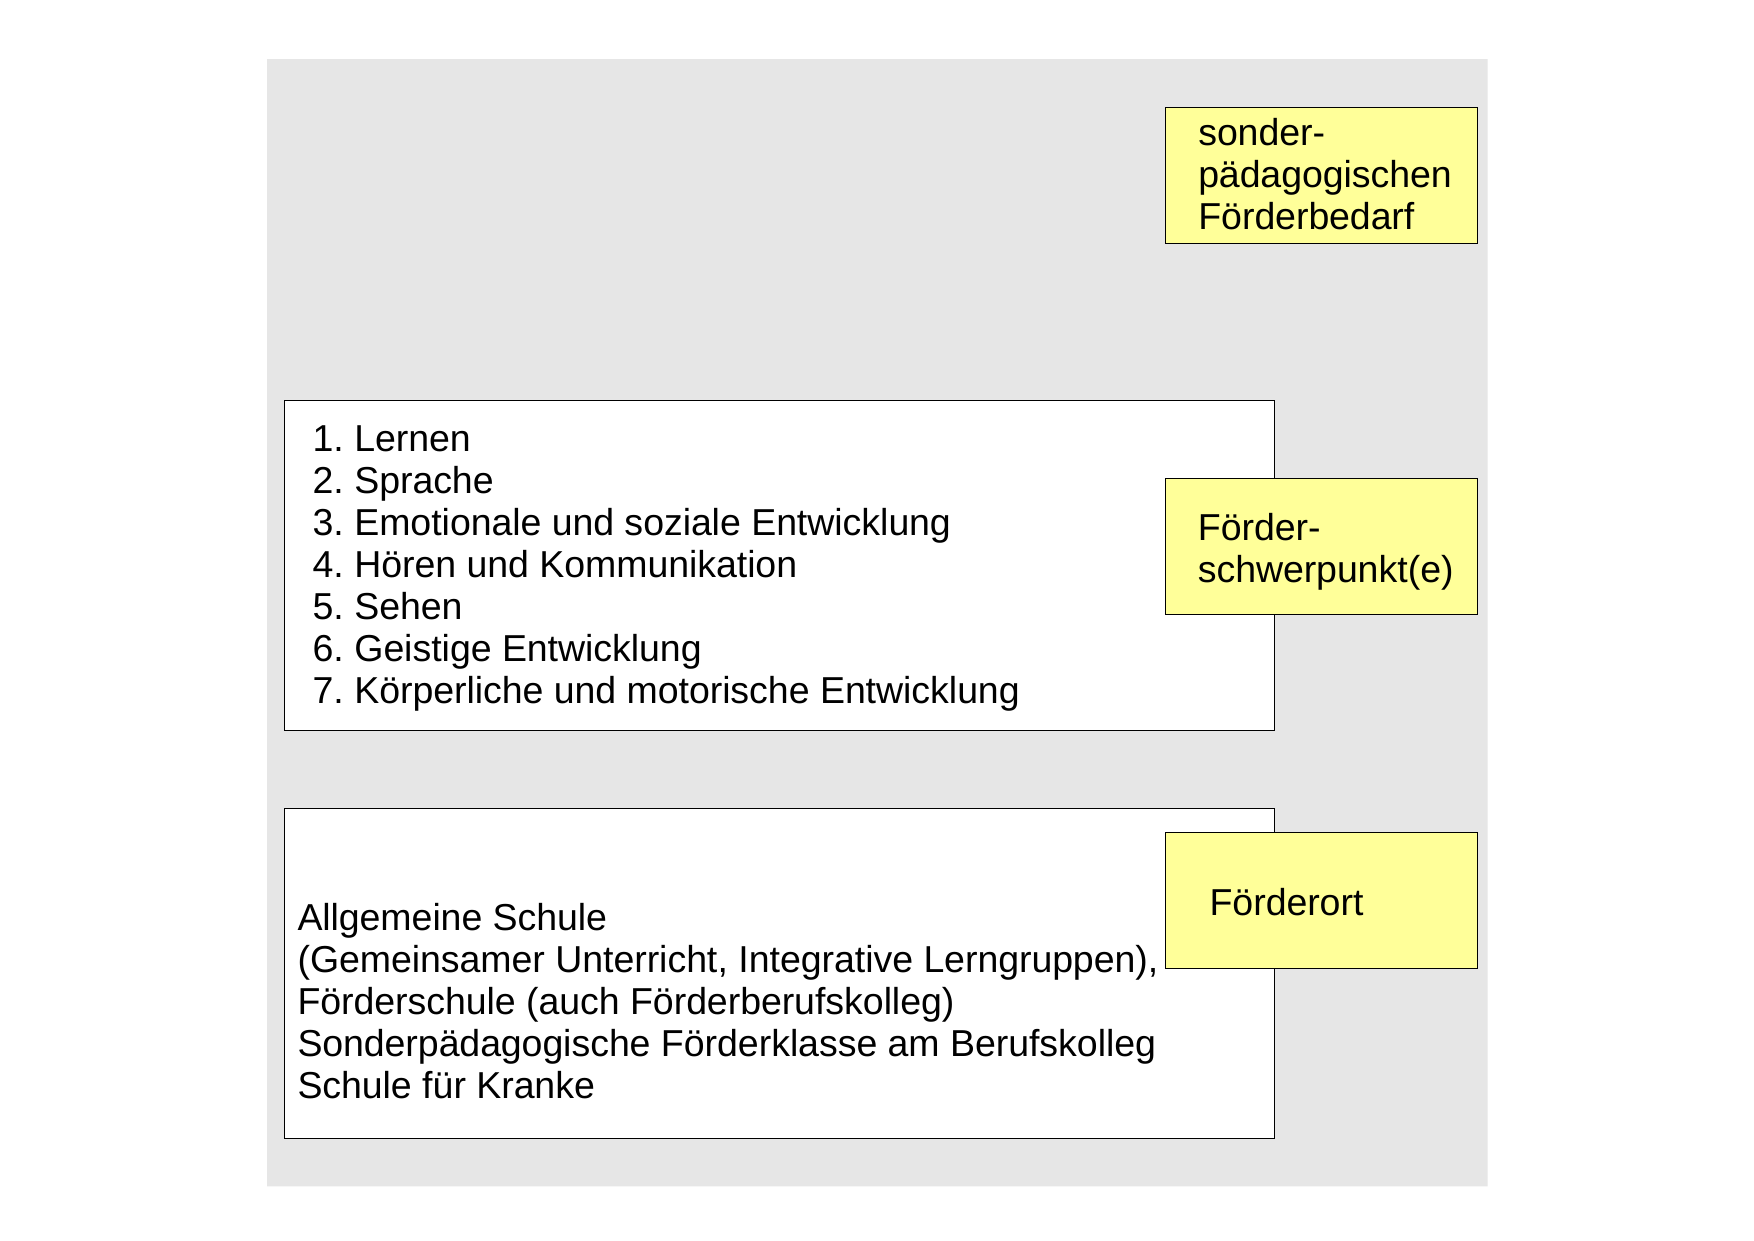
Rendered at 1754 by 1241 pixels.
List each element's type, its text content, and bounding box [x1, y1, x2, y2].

text_box Förderort [1194, 874, 1391, 932]
text_box Allgemeine Schule (Gemeinsamer Unterricht, Integrative Lerngruppen), Förderschule (auch Förderberufskolleg) Sonderpädagogische Förderklasse am Berufskolleg Schule für Kranke [282, 889, 1213, 1123]
text_box 1. Lernen 2. Sprache 3. Emotionale und soziale Entwicklung 4. Hören und Kommunikation 5. Sehen 6. Geistige Entwicklung 7. Körperliche und motorische Entwicklung [297, 410, 1065, 720]
text_box sonder-pädagogischen Förderbedarf [1183, 103, 1474, 245]
text_box [267, 59, 1488, 1187]
text_box Förder-schwerpunkt(e) [1183, 498, 1475, 598]
